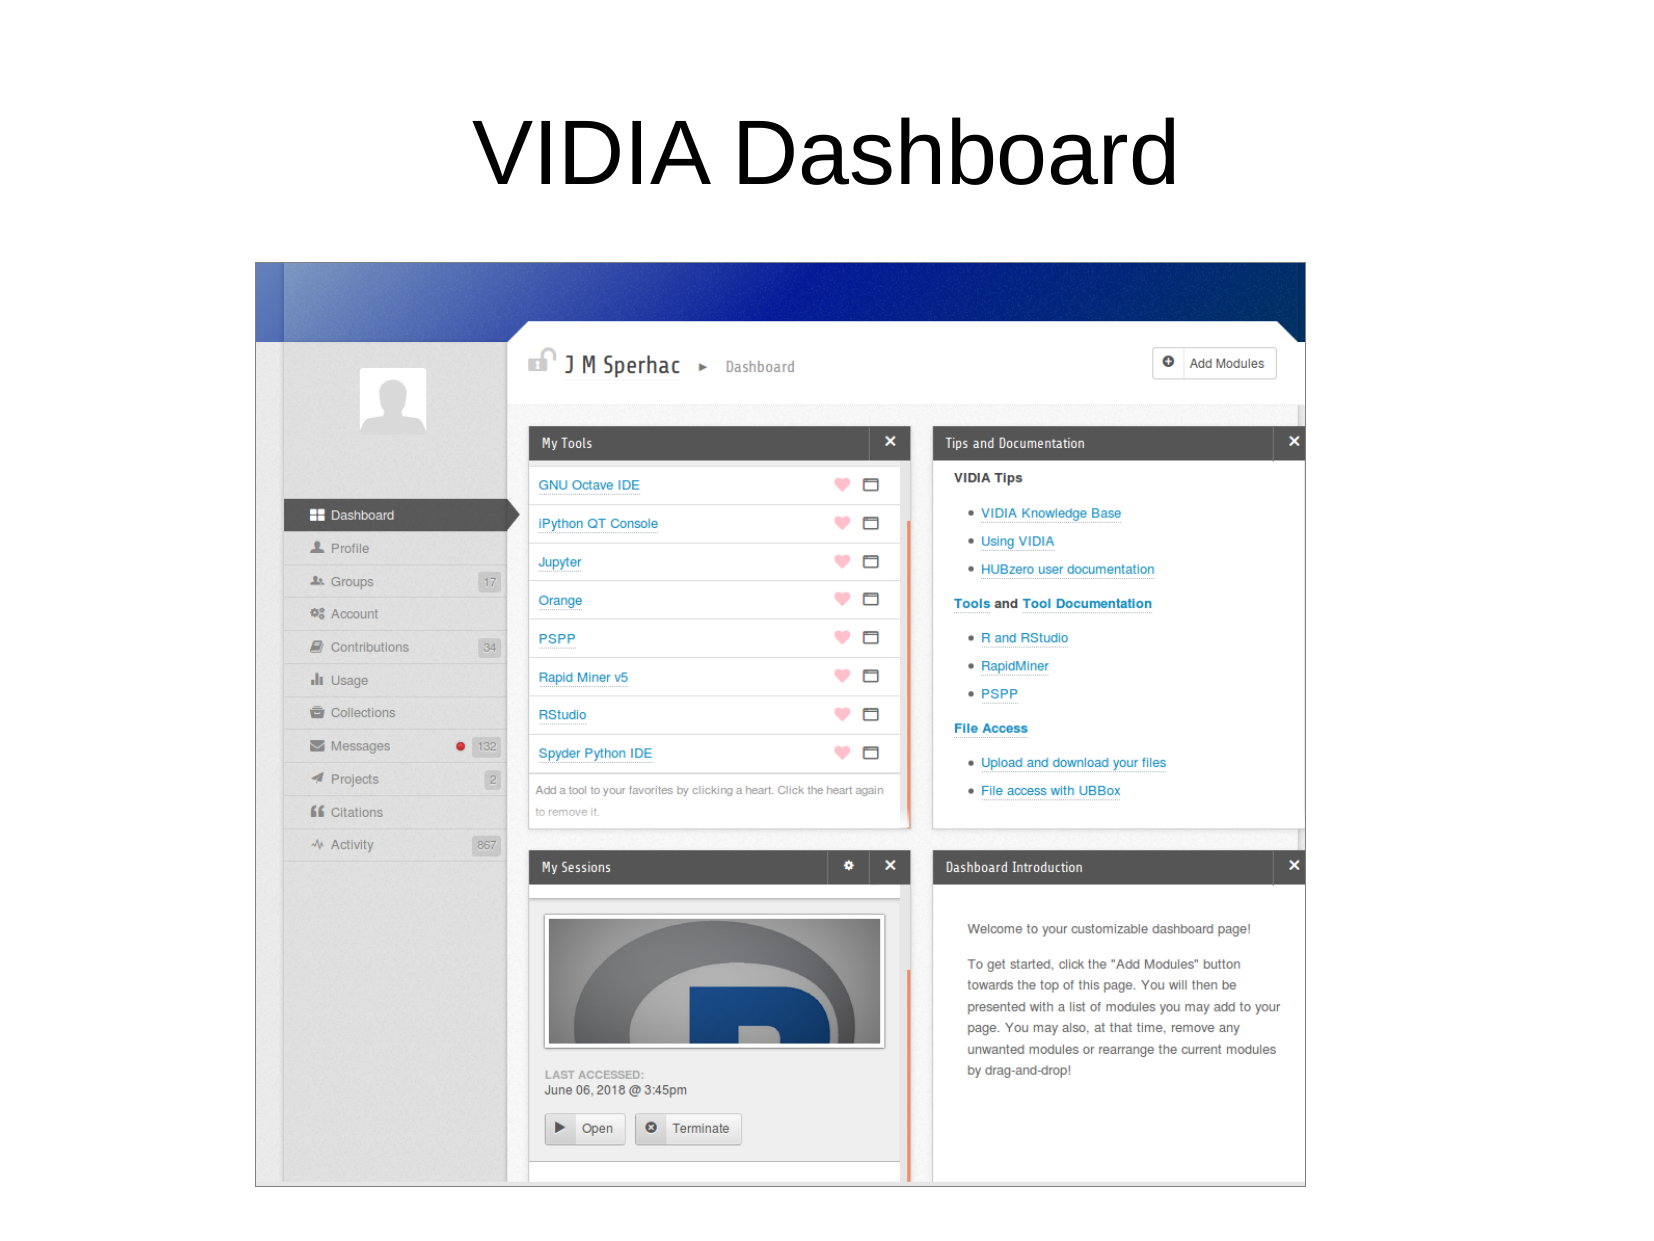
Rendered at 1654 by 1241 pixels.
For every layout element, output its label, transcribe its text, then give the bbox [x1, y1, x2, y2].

title VIDIA Dashboard [82, 49, 1571, 257]
picture [255, 262, 1306, 1187]
